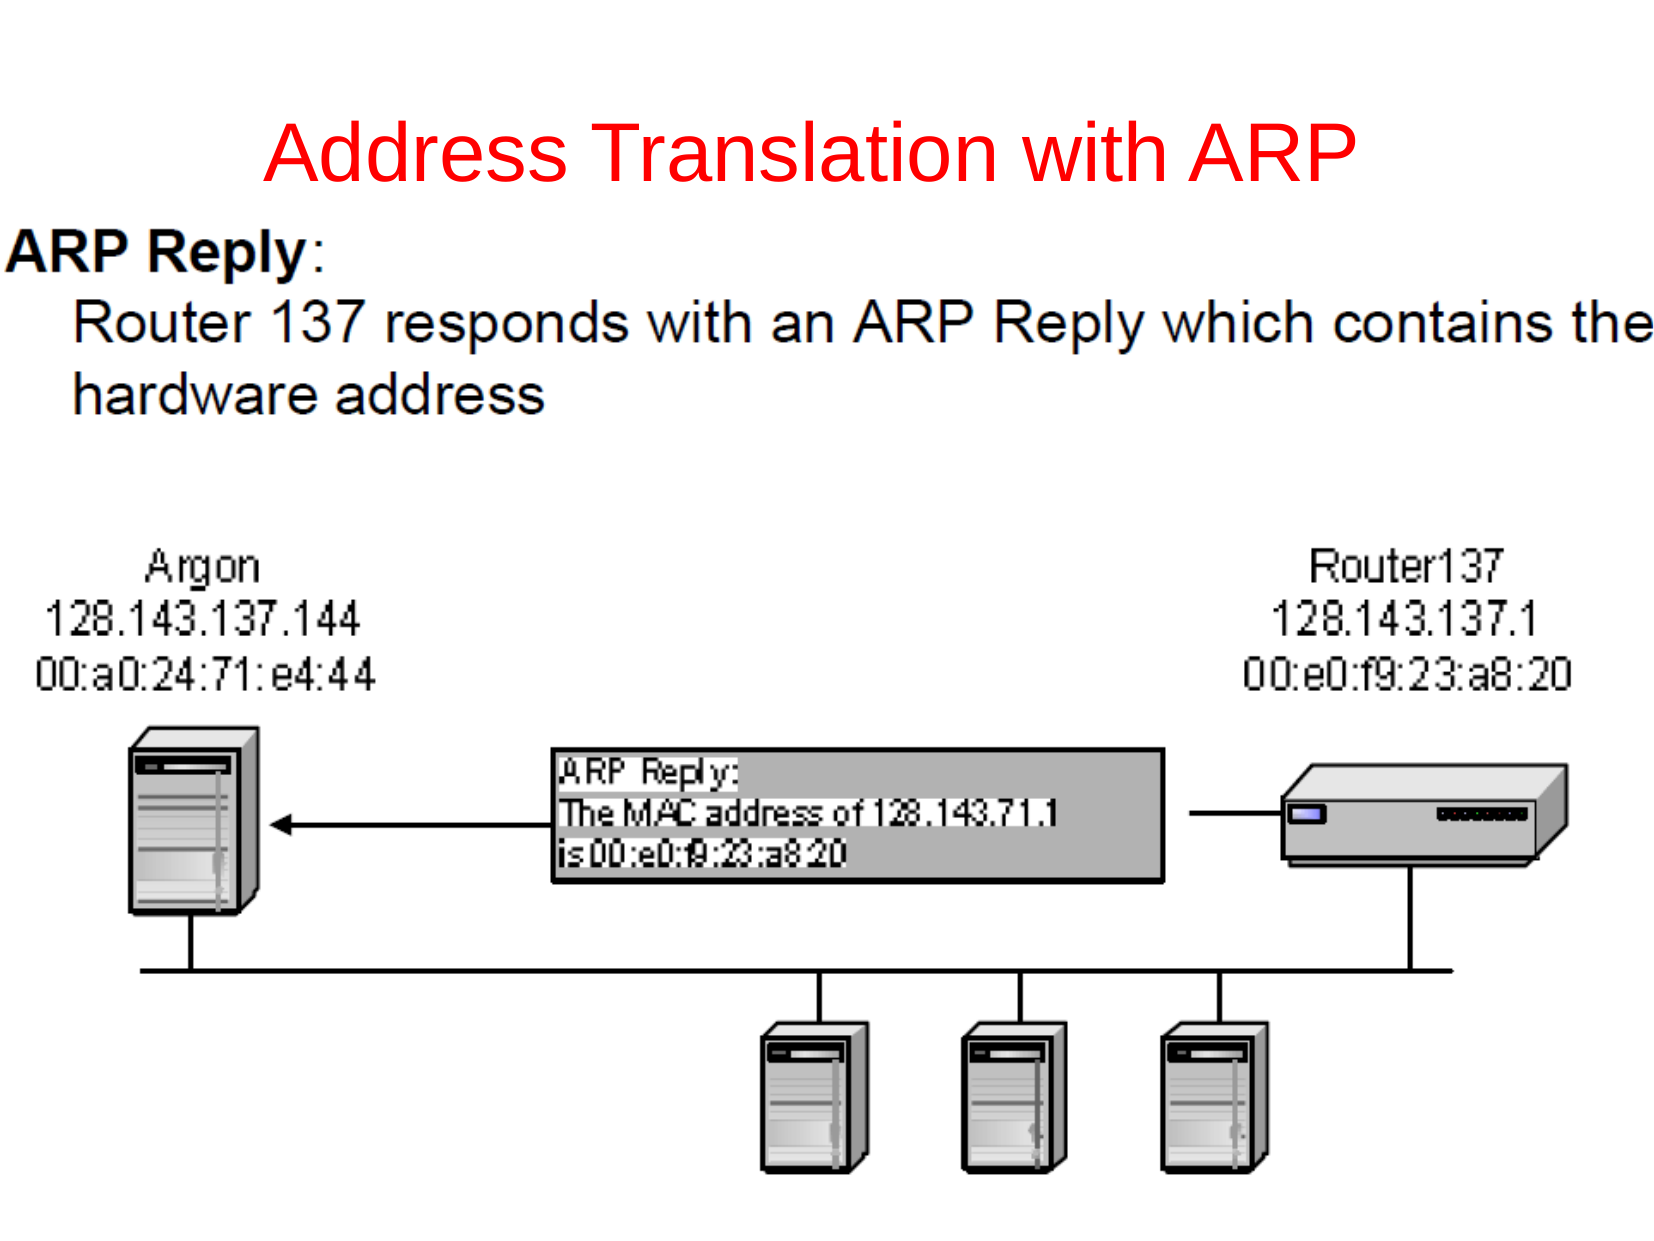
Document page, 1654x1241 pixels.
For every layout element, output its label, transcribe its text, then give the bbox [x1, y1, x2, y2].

picture [3, 226, 1654, 1185]
title Address Translation with ARP [0, 49, 1654, 257]
